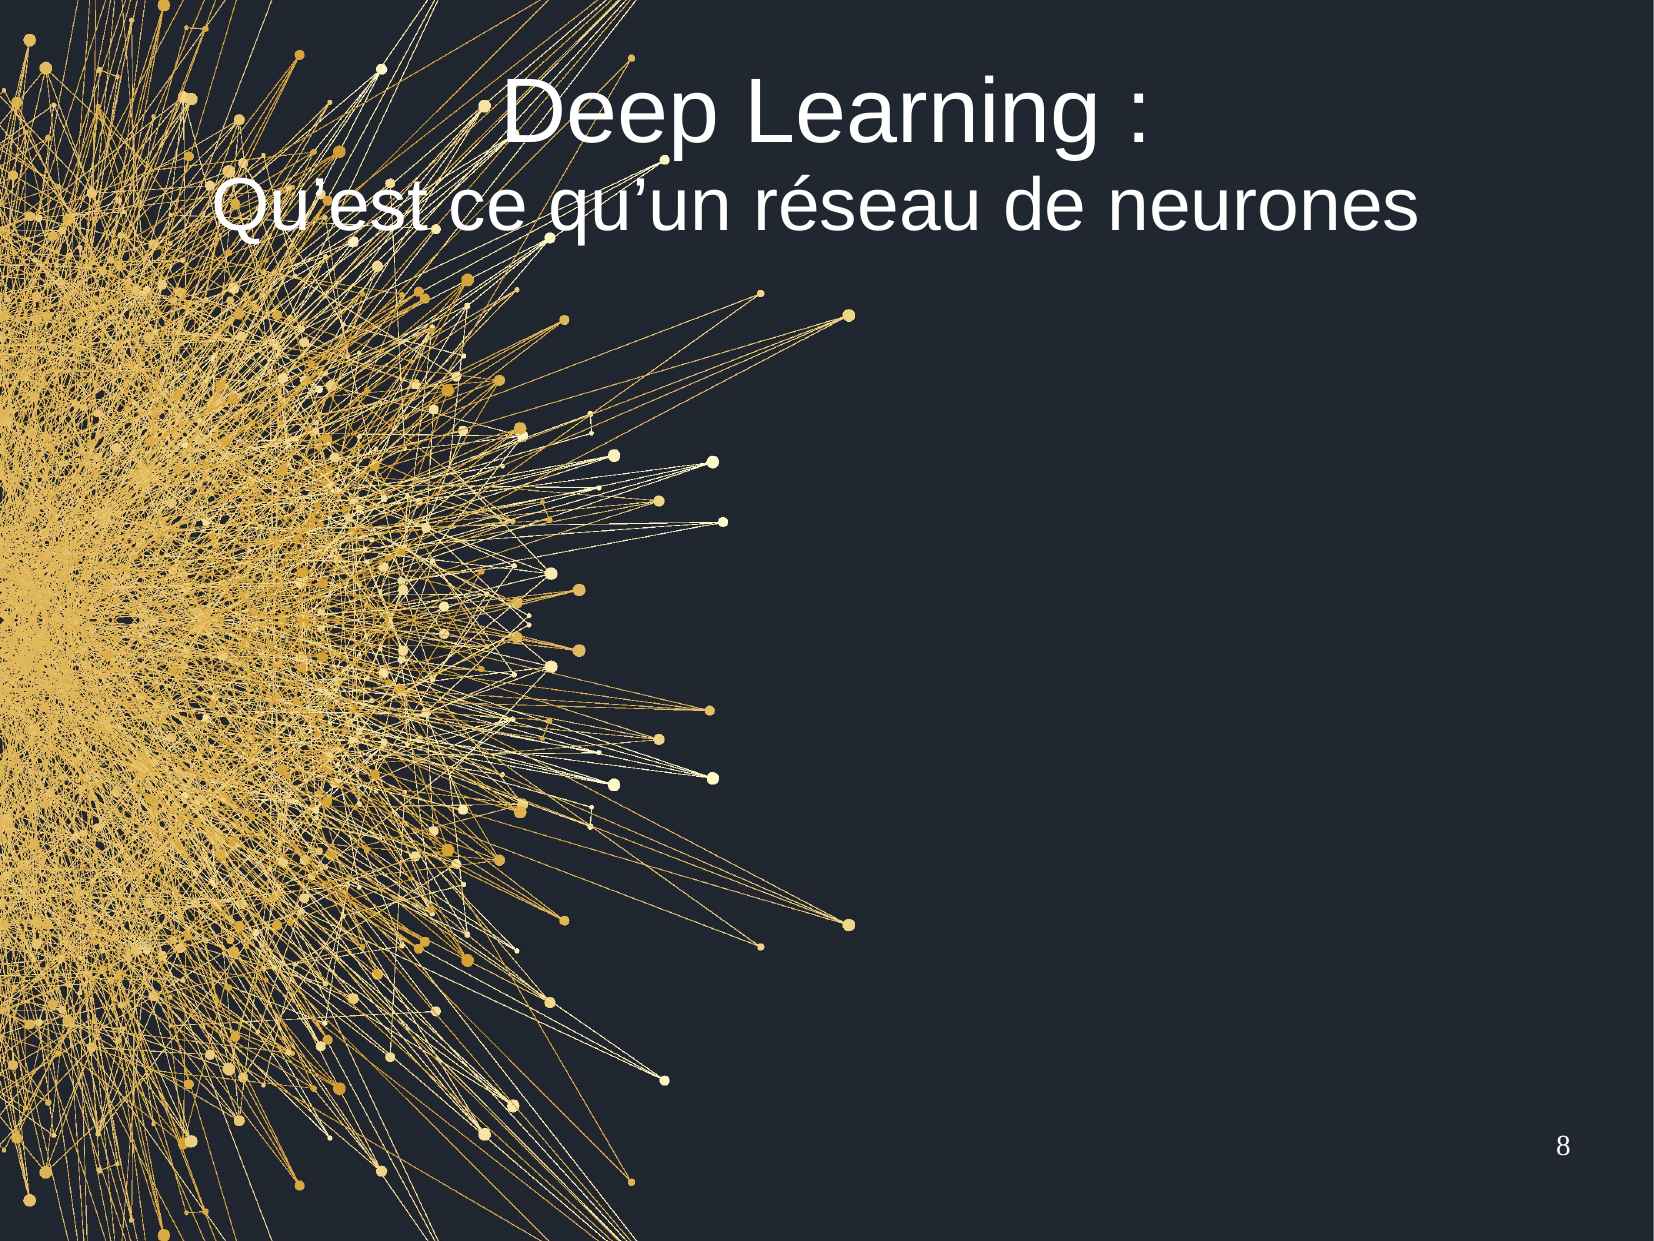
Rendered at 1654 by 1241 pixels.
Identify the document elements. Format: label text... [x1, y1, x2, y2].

picture [0, 0, 1654, 1241]
title Deep Learning : Qu’est ce qu’un réseau de neurones [82, 49, 1571, 257]
